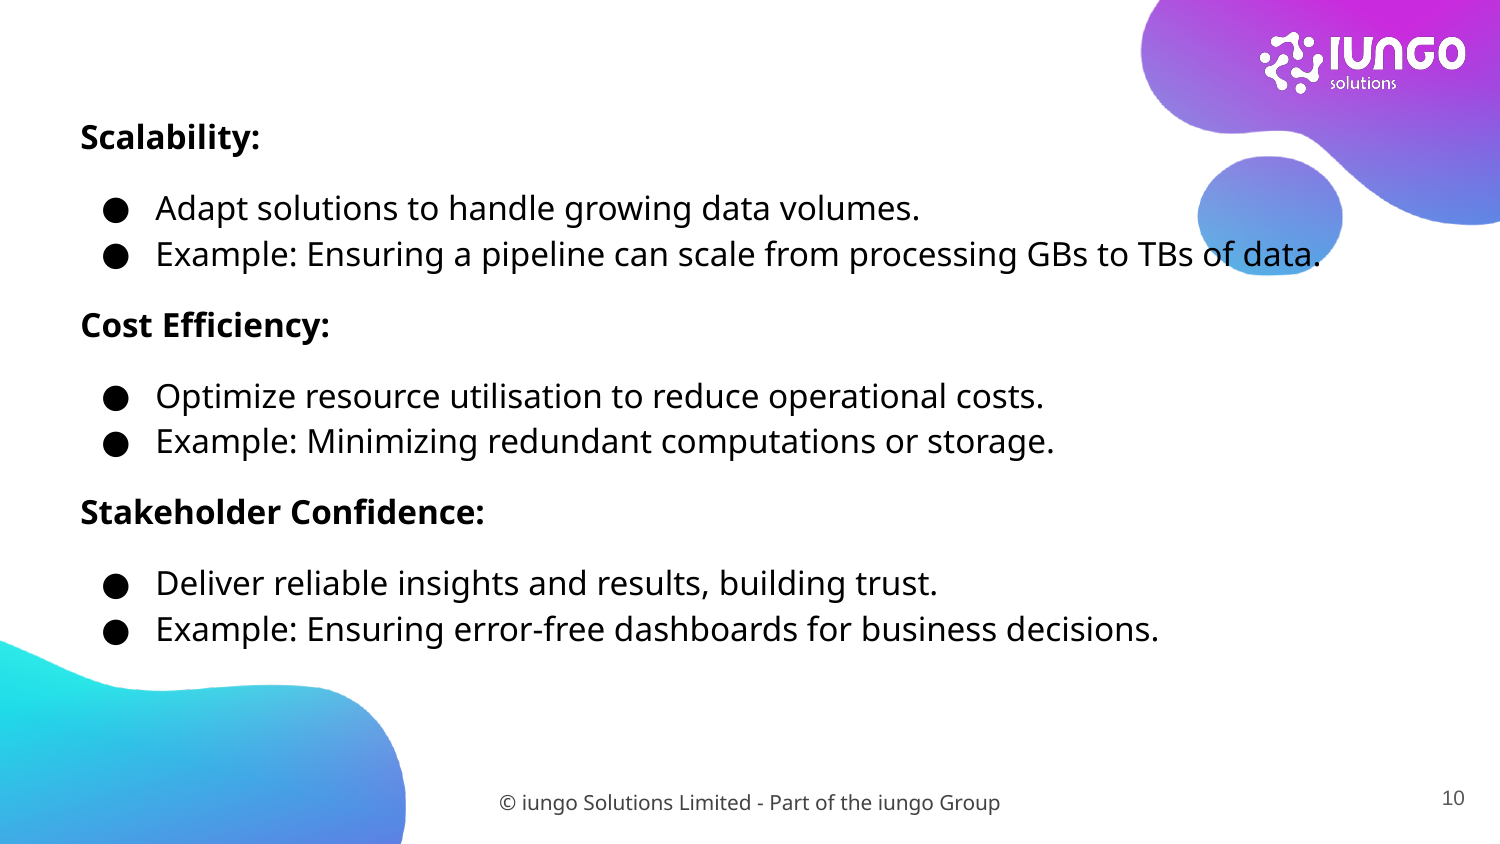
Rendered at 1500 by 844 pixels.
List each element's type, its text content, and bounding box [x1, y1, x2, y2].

slide_number <number> [1389, 764, 1480, 830]
list Scalability: Adapt solutions to handle growing data volumes. Example: Ensuring a pipeline can scale from processing GBs to TBs of data. Cost Efficiency: Optimize resource utilisation to reduce operational costs. Example: Minimizing redundant computations or storage. Stakeholder Confidence: Deliver reliable insights and results, building trust. Example: Ensuring error-free dashboards for business decisions. [65, 95, 1360, 579]
picture [0, 0, 1500, 844]
